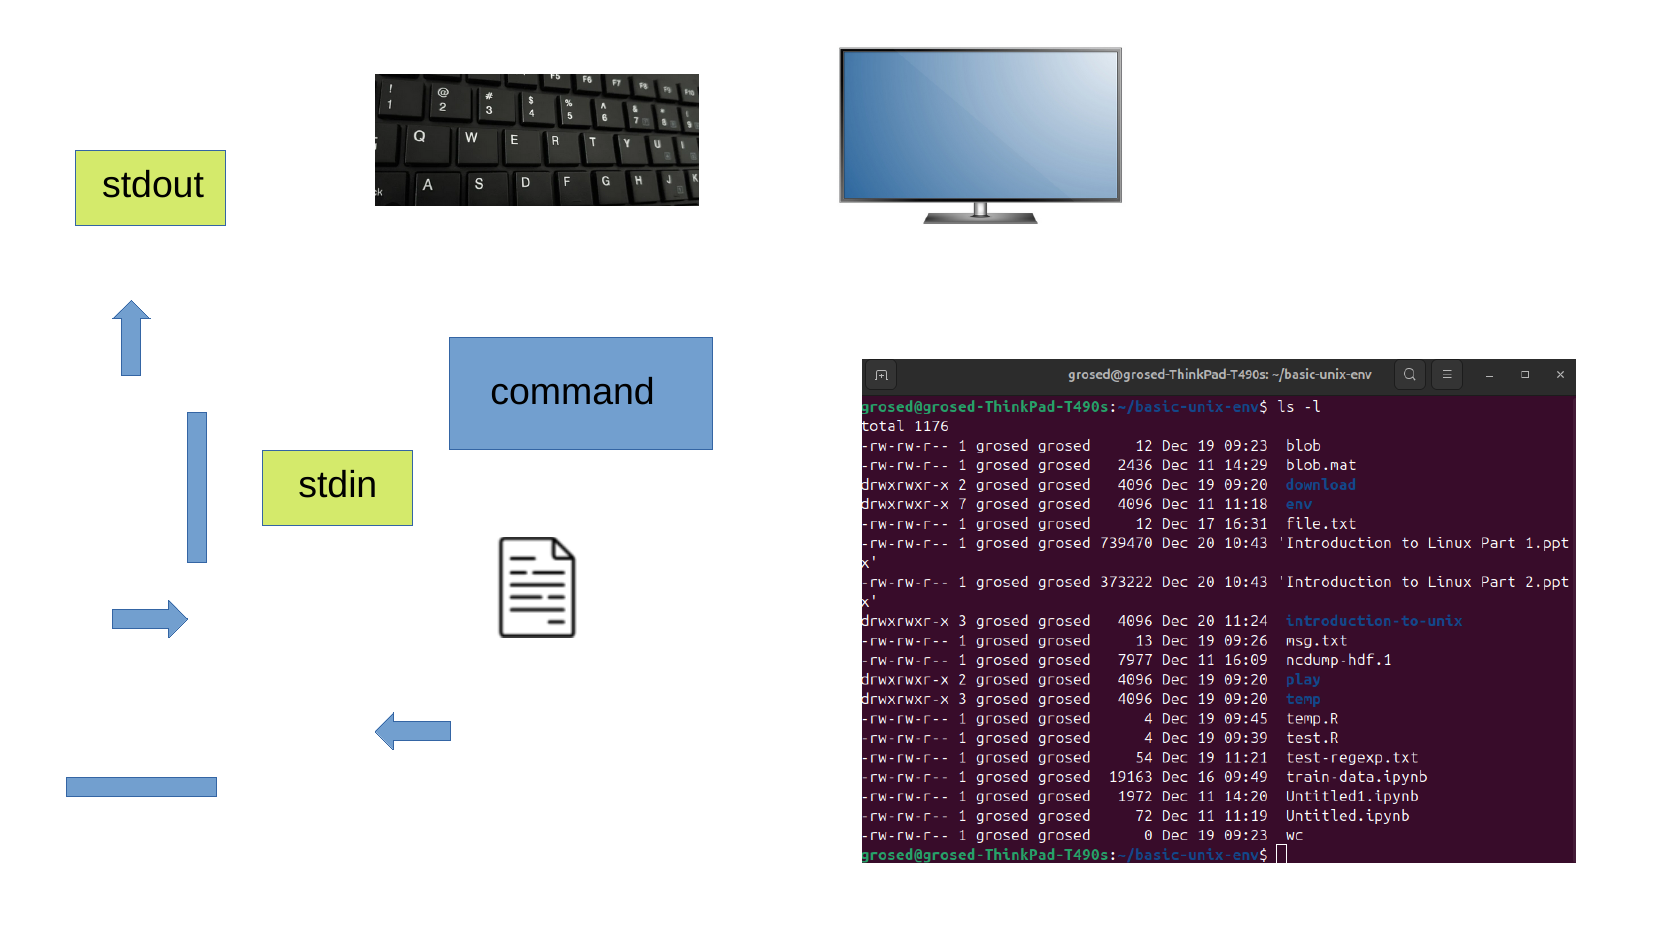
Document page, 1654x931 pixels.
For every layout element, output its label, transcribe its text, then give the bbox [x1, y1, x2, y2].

text_box [262, 450, 413, 526]
picture [862, 359, 1576, 863]
text_box [449, 337, 713, 450]
picture [487, 537, 588, 638]
text_box stdout [87, 156, 220, 214]
text_box stdin [283, 456, 393, 514]
text_box [66, 777, 217, 797]
picture [375, 74, 699, 206]
text_box [75, 150, 226, 226]
text_box [187, 412, 207, 563]
text_box [112, 600, 188, 638]
picture [836, 43, 1126, 226]
text_box [375, 712, 451, 750]
text_box command [475, 363, 701, 462]
text_box [112, 300, 151, 376]
